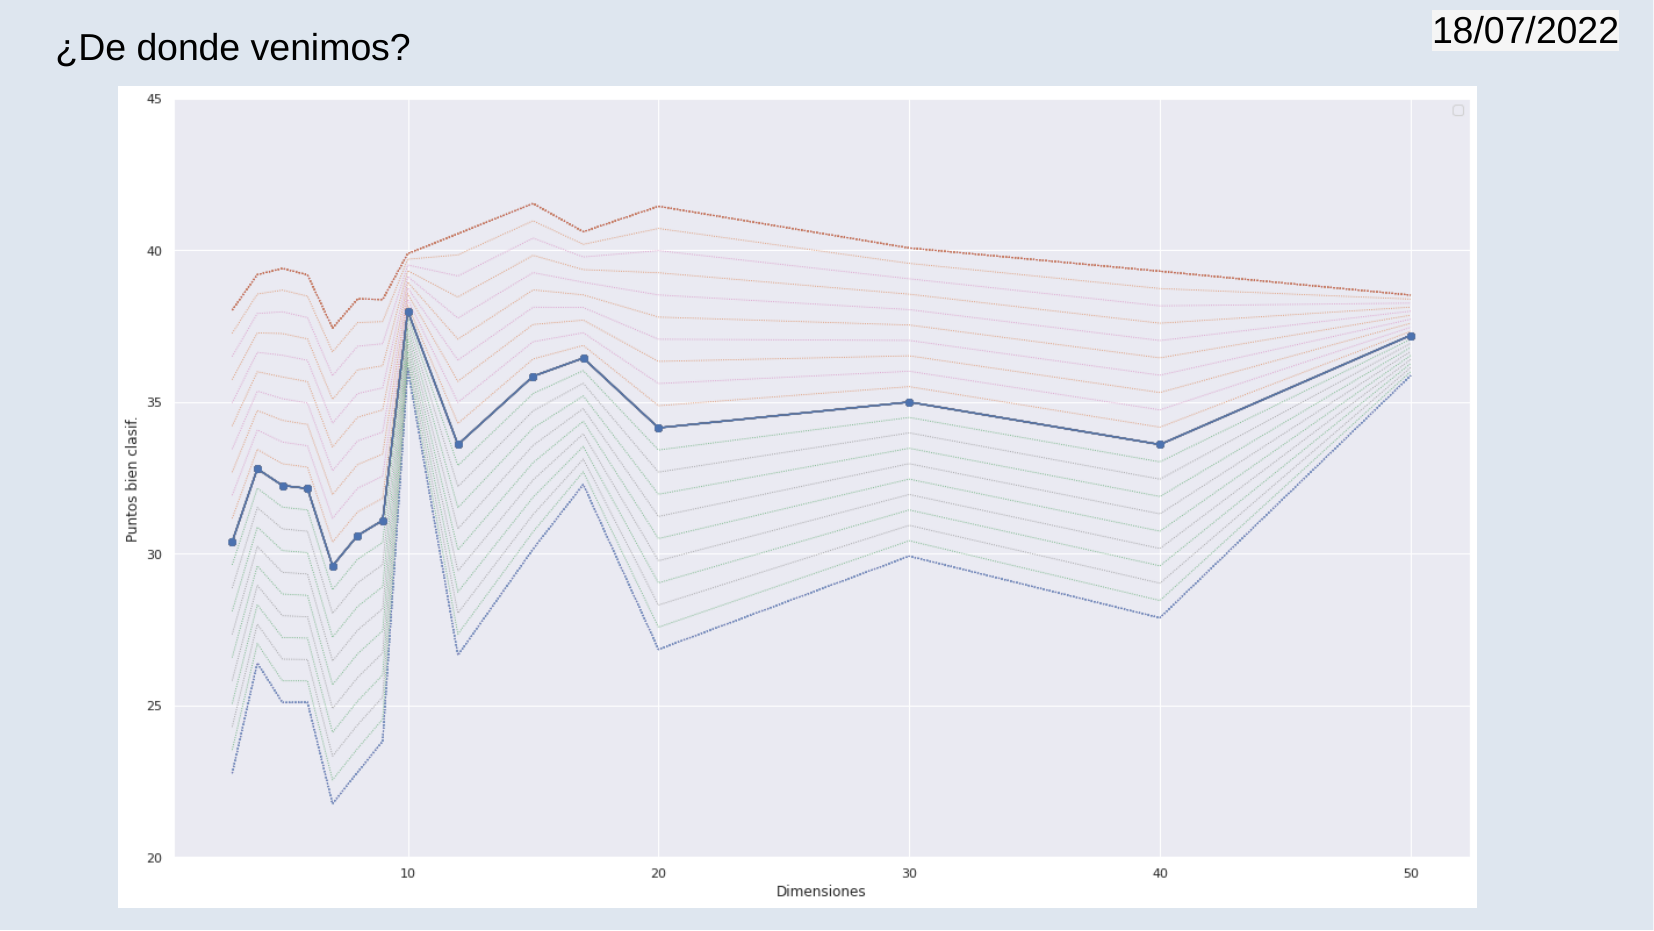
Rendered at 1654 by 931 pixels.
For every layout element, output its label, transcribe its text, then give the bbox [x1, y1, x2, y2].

picture [118, 86, 1477, 908]
text_box 18/07/2022 [1417, 2, 1654, 60]
text_box ¿De donde venimos? [40, 19, 562, 119]
